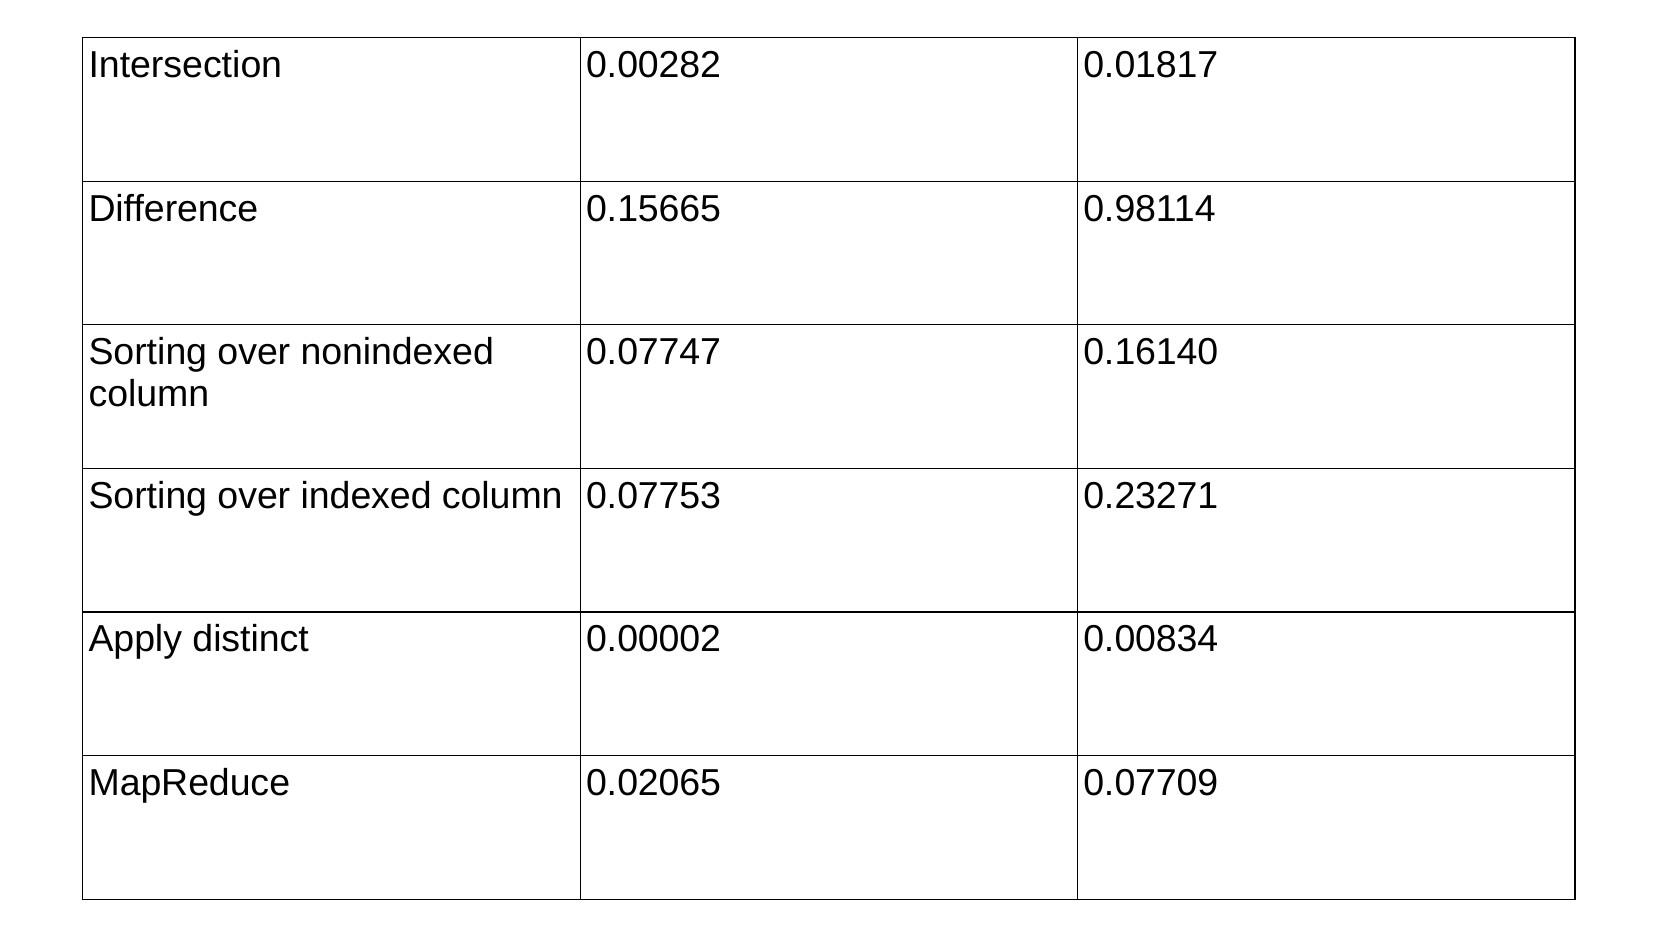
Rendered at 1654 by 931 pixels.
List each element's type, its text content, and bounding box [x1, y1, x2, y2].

table_cell MapReduce [83, 756, 580, 899]
table_cell 0.23271 [1078, 469, 1574, 611]
table_cell Difference [83, 182, 580, 324]
table_cell 0.07753 [581, 469, 1077, 611]
table_cell Sorting over indexed column [83, 469, 580, 611]
table_cell 0.00002 [581, 613, 1077, 755]
table_cell 0.00834 [1078, 613, 1574, 755]
table_header 0.00282 [581, 38, 1077, 181]
table_cell 0.07709 [1078, 756, 1574, 899]
table_header Intersection [83, 38, 580, 181]
table_cell 0.02065 [581, 756, 1077, 899]
table_cell 0.07747 [581, 325, 1077, 468]
table_cell 0.98114 [1078, 182, 1574, 324]
table_cell Sorting over nonindexed column [83, 325, 580, 468]
table_cell 0.16140 [1078, 325, 1574, 468]
table_cell 0.15665 [581, 182, 1077, 324]
table_cell Apply distinct [83, 613, 580, 755]
table_header 0.01817 [1078, 38, 1574, 181]
